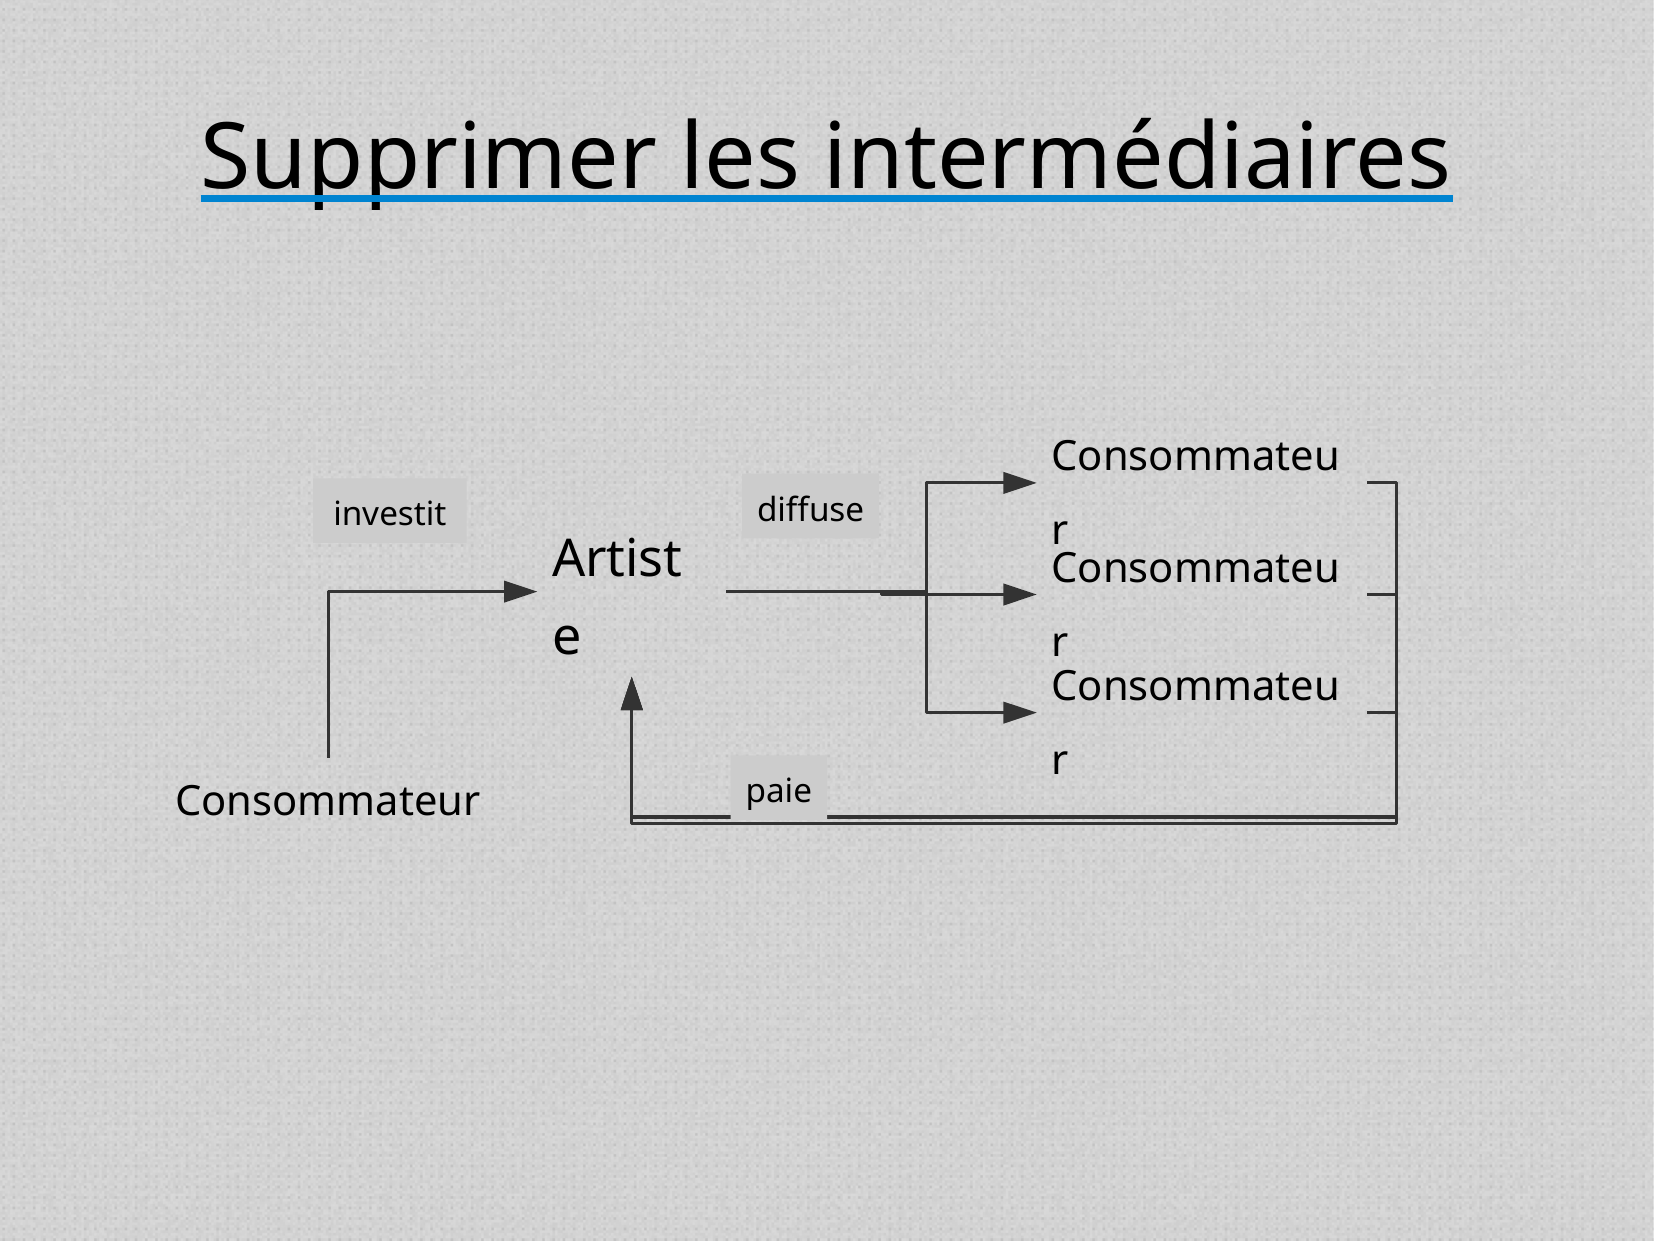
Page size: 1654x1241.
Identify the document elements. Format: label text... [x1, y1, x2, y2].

text_box diffuse [746, 473, 876, 536]
text_box Artiste [537, 506, 727, 589]
text_box paie [730, 755, 828, 814]
text_box Consommateur [1036, 631, 1368, 700]
title Supprimer les intermédiaires [82, 49, 1571, 257]
text_box Consommateur [118, 757, 538, 827]
picture [0, 0, 1654, 1241]
text_box Consommateur [1036, 401, 1368, 471]
text_box investit [313, 478, 467, 537]
text_box Consommateur [1036, 513, 1368, 582]
